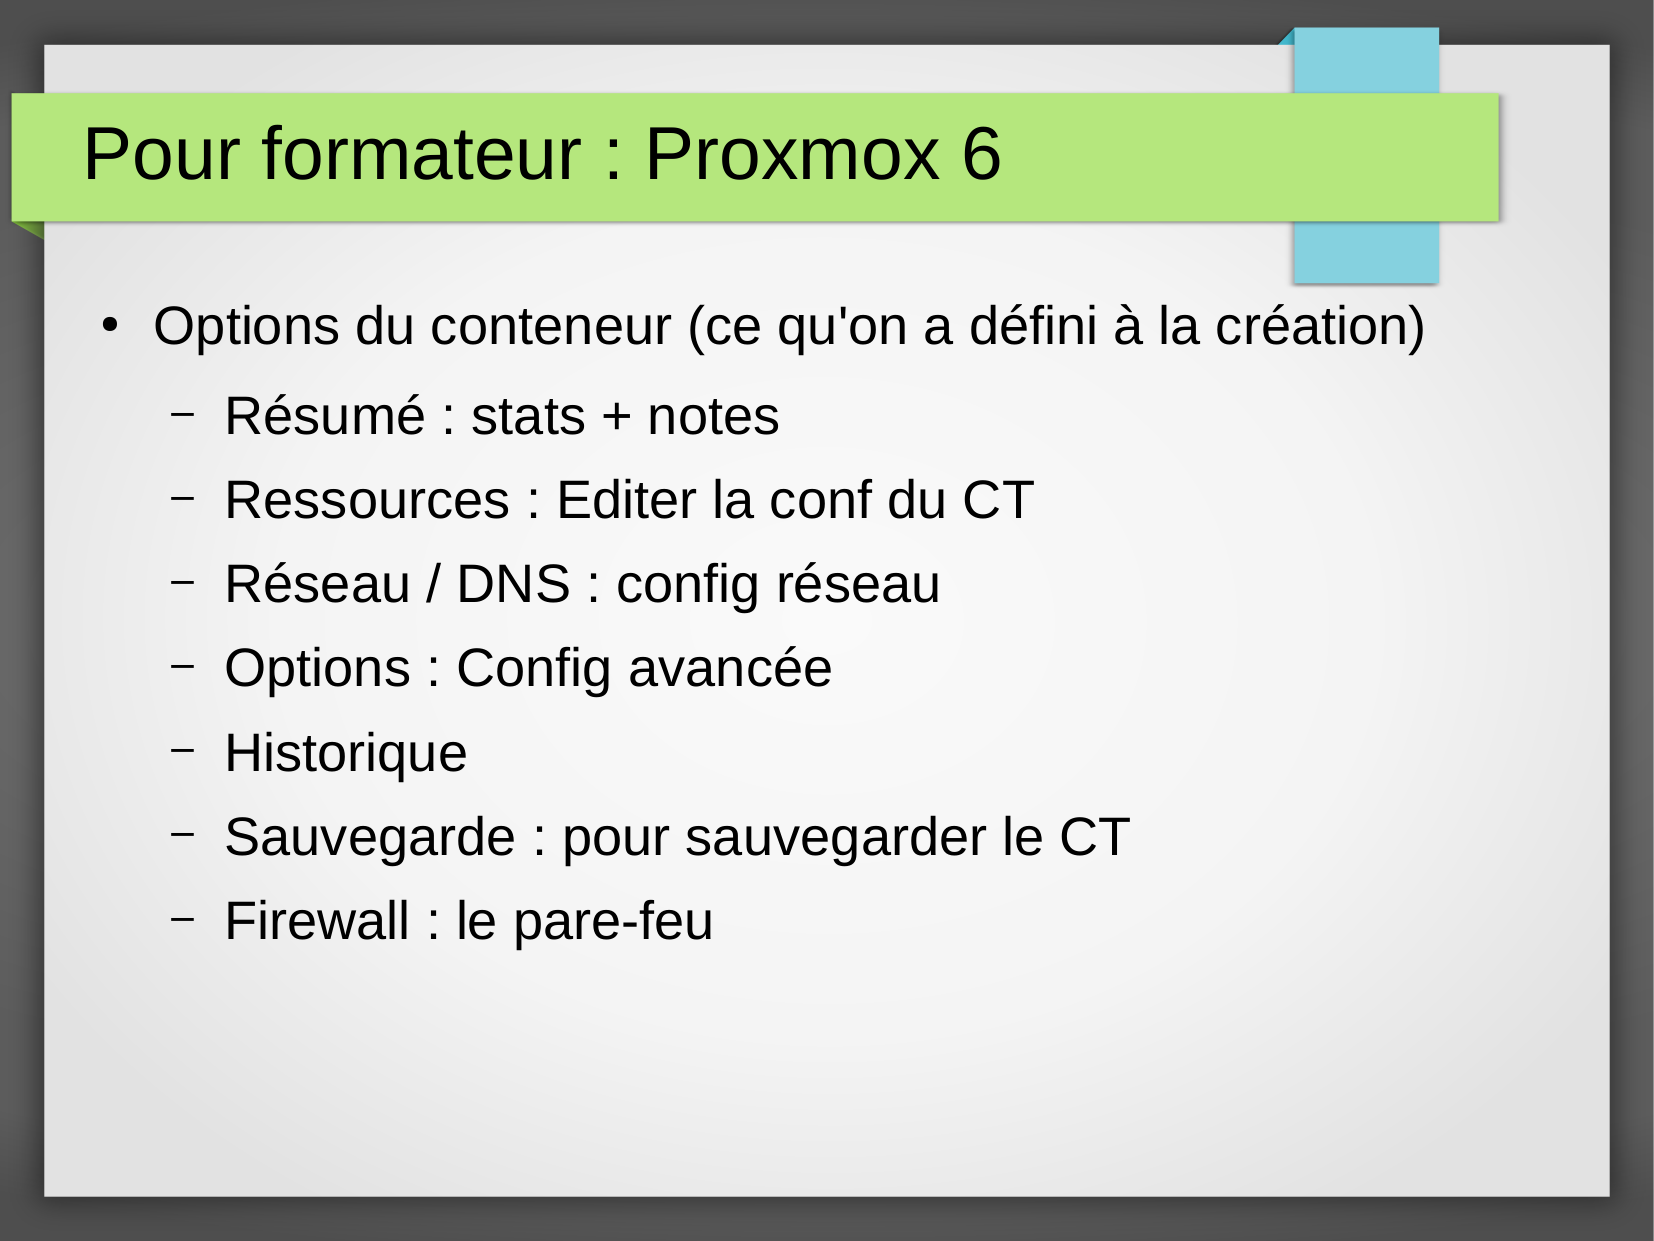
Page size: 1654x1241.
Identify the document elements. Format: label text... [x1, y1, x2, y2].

picture [0, 0, 1654, 1241]
title Pour formateur : Proxmox 6 [82, 94, 1264, 213]
list Options du conteneur (ce qu'on a défini à la création) Résumé : stats + notes Ressources : Editer la conf du CT Réseau / DNS : config réseau Options : Config avancée Historique Sauvegarde : pour sauvegarder le CT Firewall : le pare-feu [82, 295, 1571, 1015]
